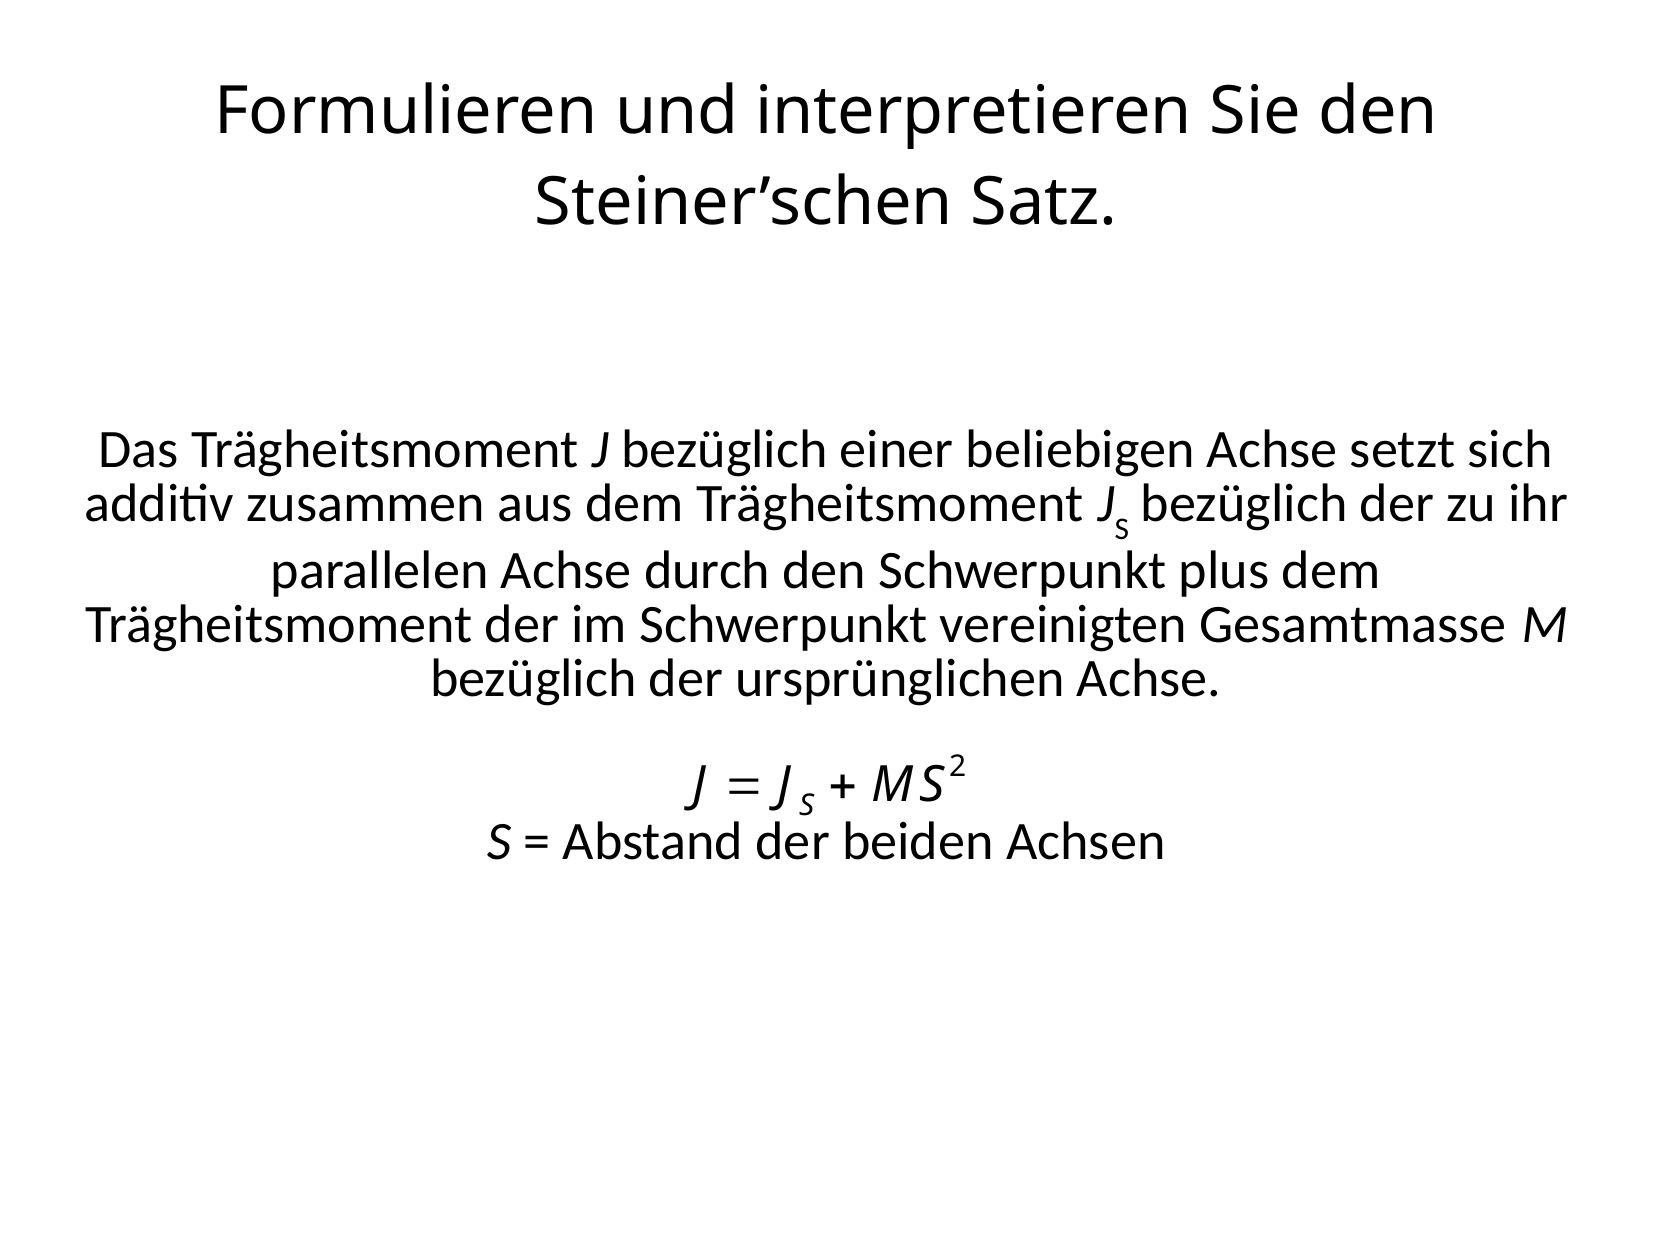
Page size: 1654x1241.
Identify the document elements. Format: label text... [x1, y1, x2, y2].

title Formulieren und interpretieren Sie den Steiner’schen Satz. [82, 49, 1571, 257]
subtitle Das Trägheitsmoment J bezüglich einer beliebigen Achse setzt sich additiv zusammen aus dem Trägheitsmoment JS bezüglich der zu ihr parallelen Achse durch den Schwerpunkt plus dem Trägheitsmoment der im Schwerpunkt vereinigten Gesamtmasse M bezüglich der ursprünglichen Achse. S = Abstand der beiden Achsen [82, 290, 1571, 1010]
chart [683, 747, 970, 823]
